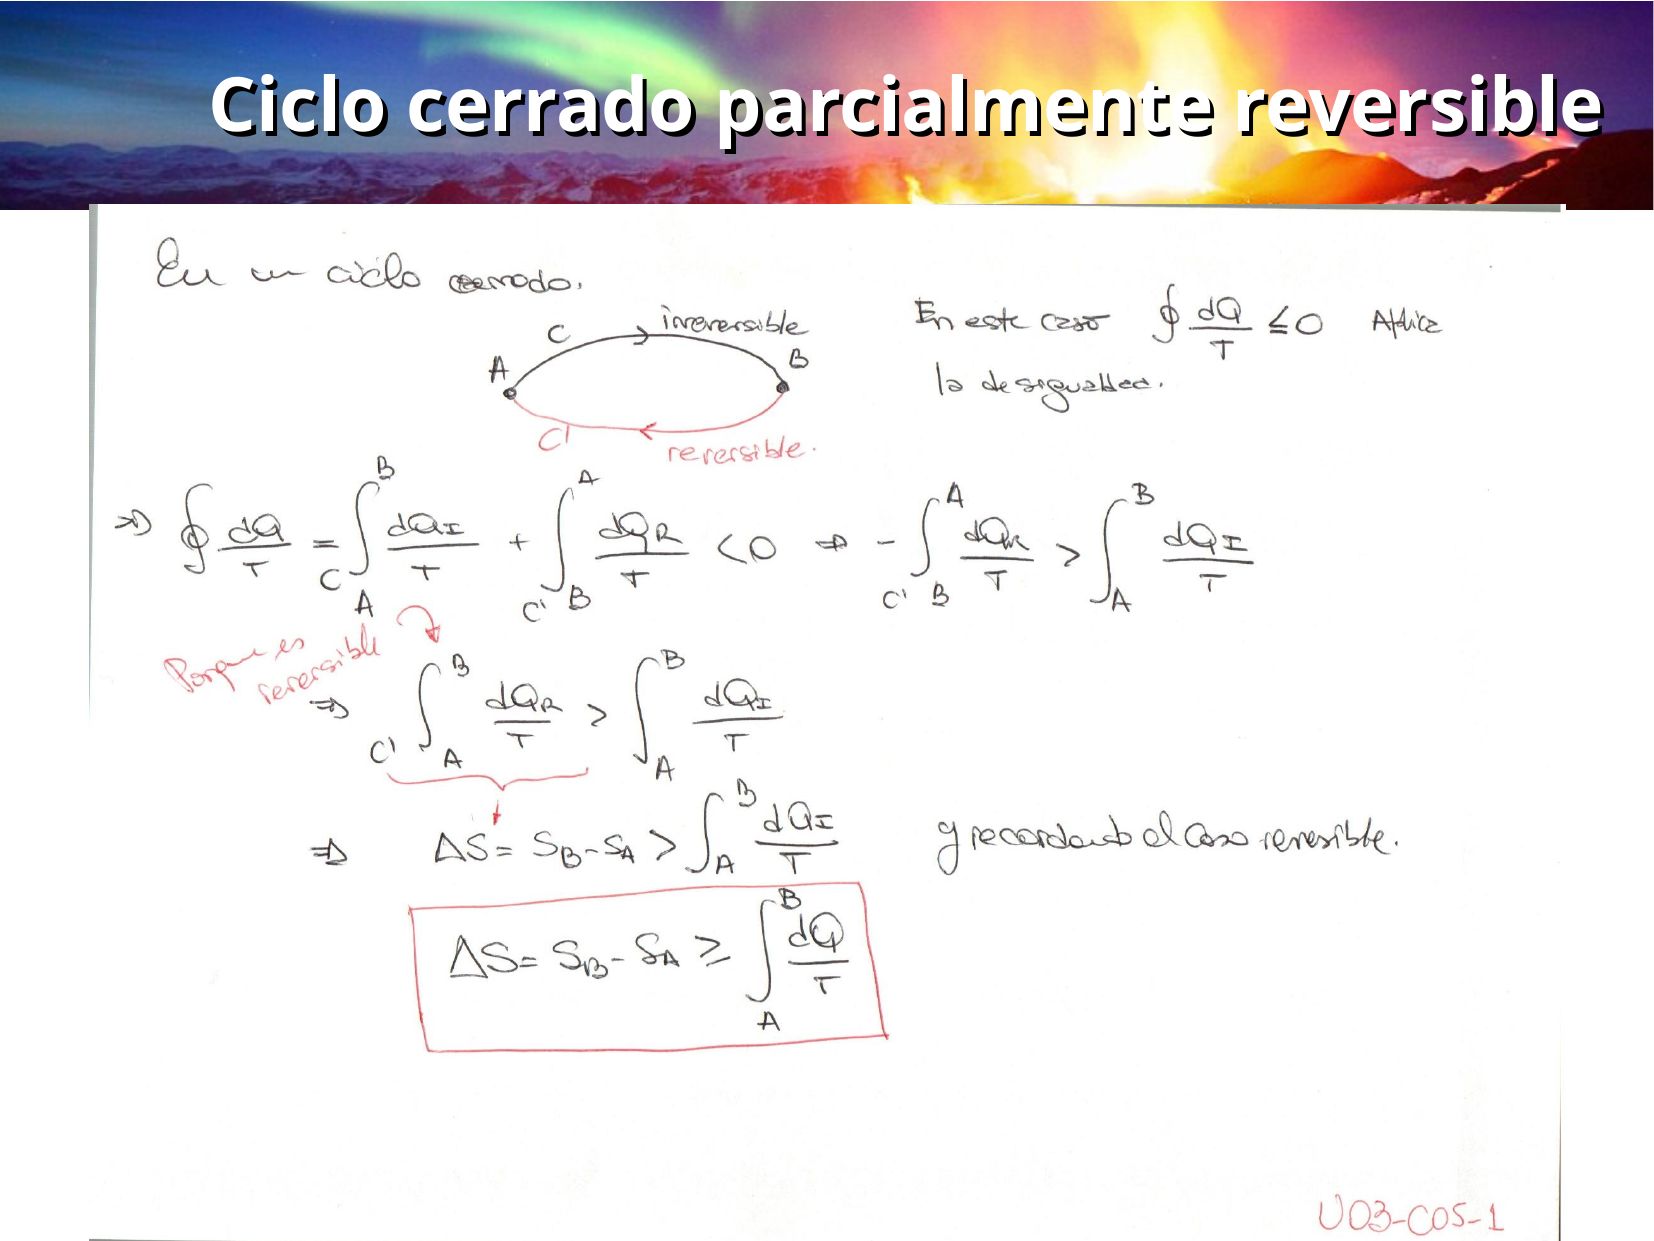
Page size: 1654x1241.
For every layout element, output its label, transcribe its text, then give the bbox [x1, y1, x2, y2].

title Ciclo cerrado parcialmente reversible [45, 15, 1606, 191]
picture [0, 1, 1654, 1241]
